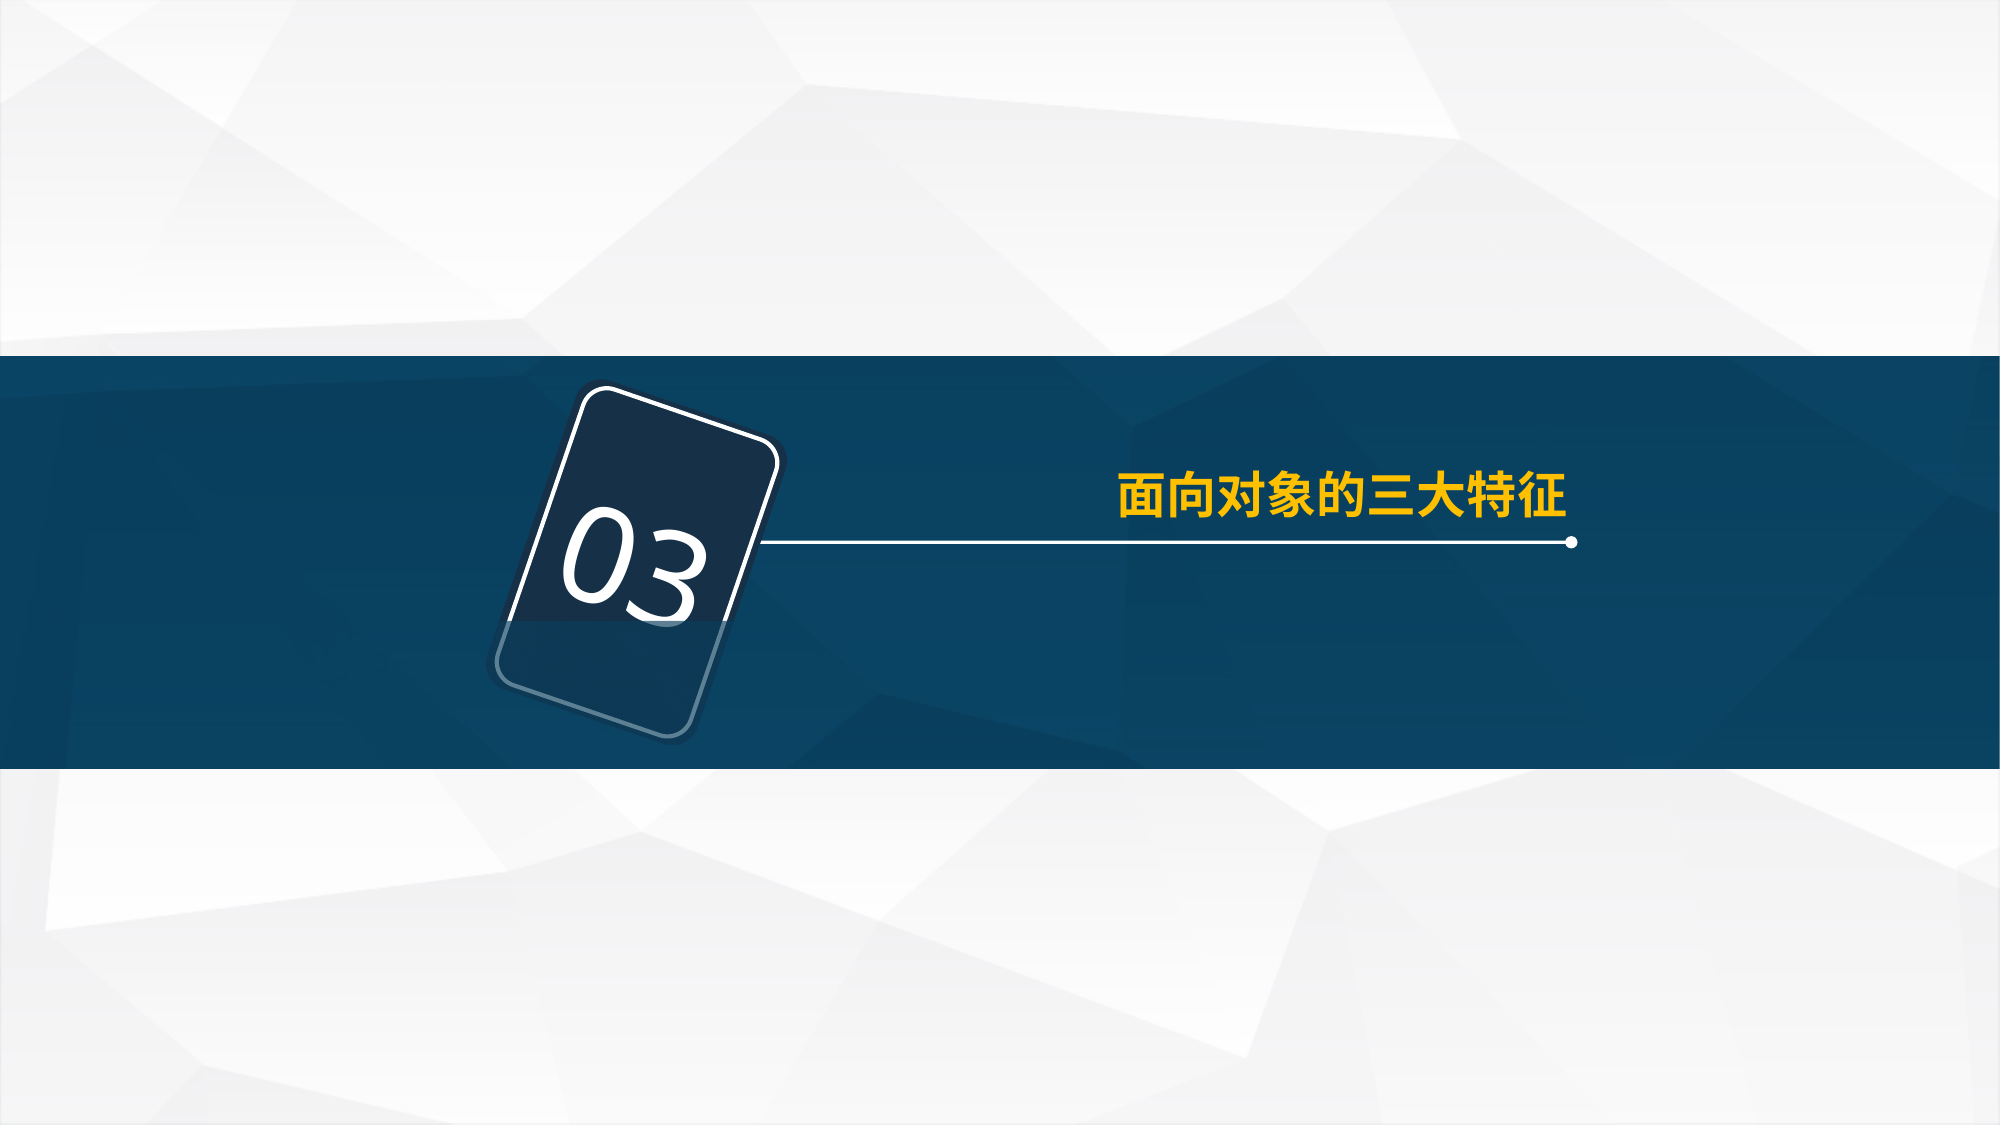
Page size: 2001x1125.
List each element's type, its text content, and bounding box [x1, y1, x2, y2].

text_box 03 [509, 388, 778, 620]
text_box 面向对象的三大特征 [803, 457, 1567, 543]
picture [0, 0, 2000, 1125]
text_box [486, 379, 787, 745]
